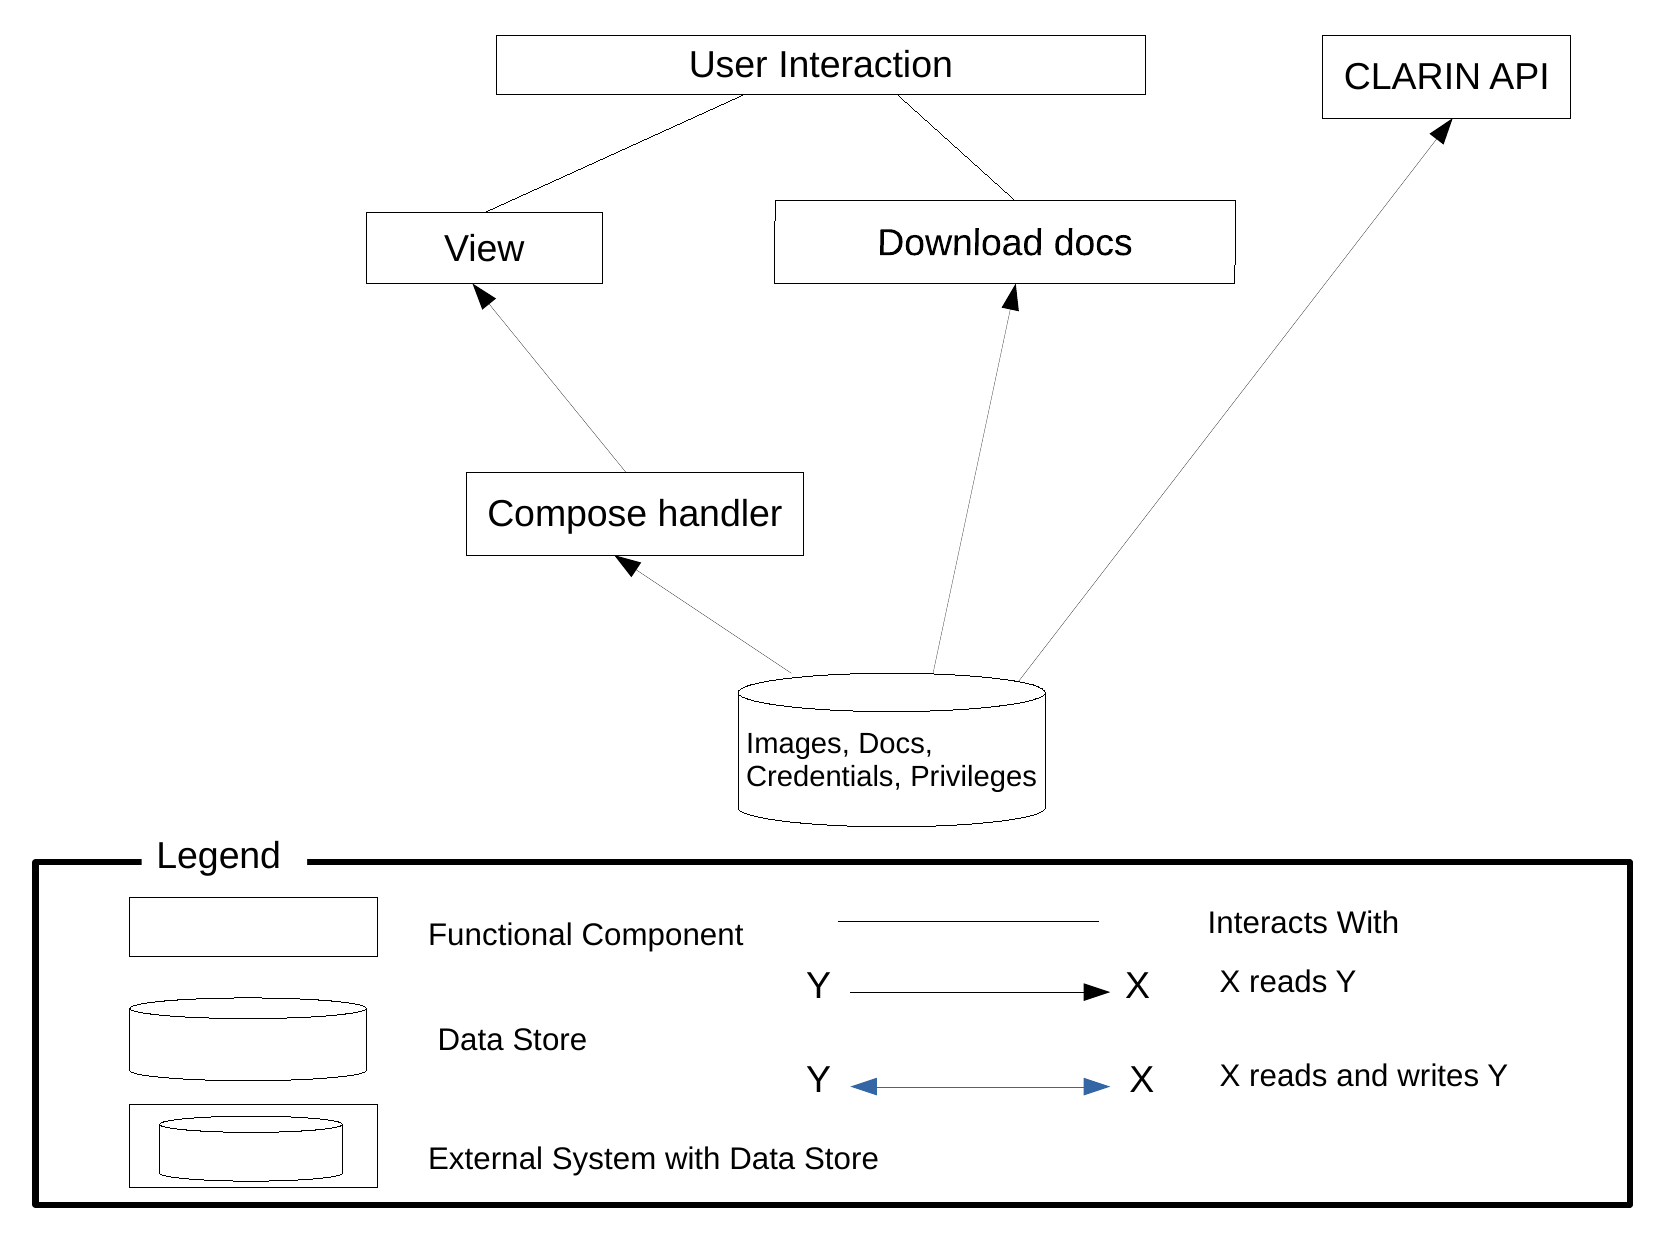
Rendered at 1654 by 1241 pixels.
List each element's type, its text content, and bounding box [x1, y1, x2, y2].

text_box Images, Docs, Credentials, Privileges [738, 694, 1046, 827]
text_box [35, 862, 1630, 1205]
text_box View [366, 212, 603, 284]
text_box Download docs [774, 200, 1236, 284]
text_box External System with Data Store [413, 1133, 910, 1184]
text_box User Interaction [496, 35, 1146, 95]
text_box Compose handler [466, 472, 804, 556]
text_box CLARIN API [1322, 35, 1571, 119]
text_box Legend [141, 826, 308, 884]
